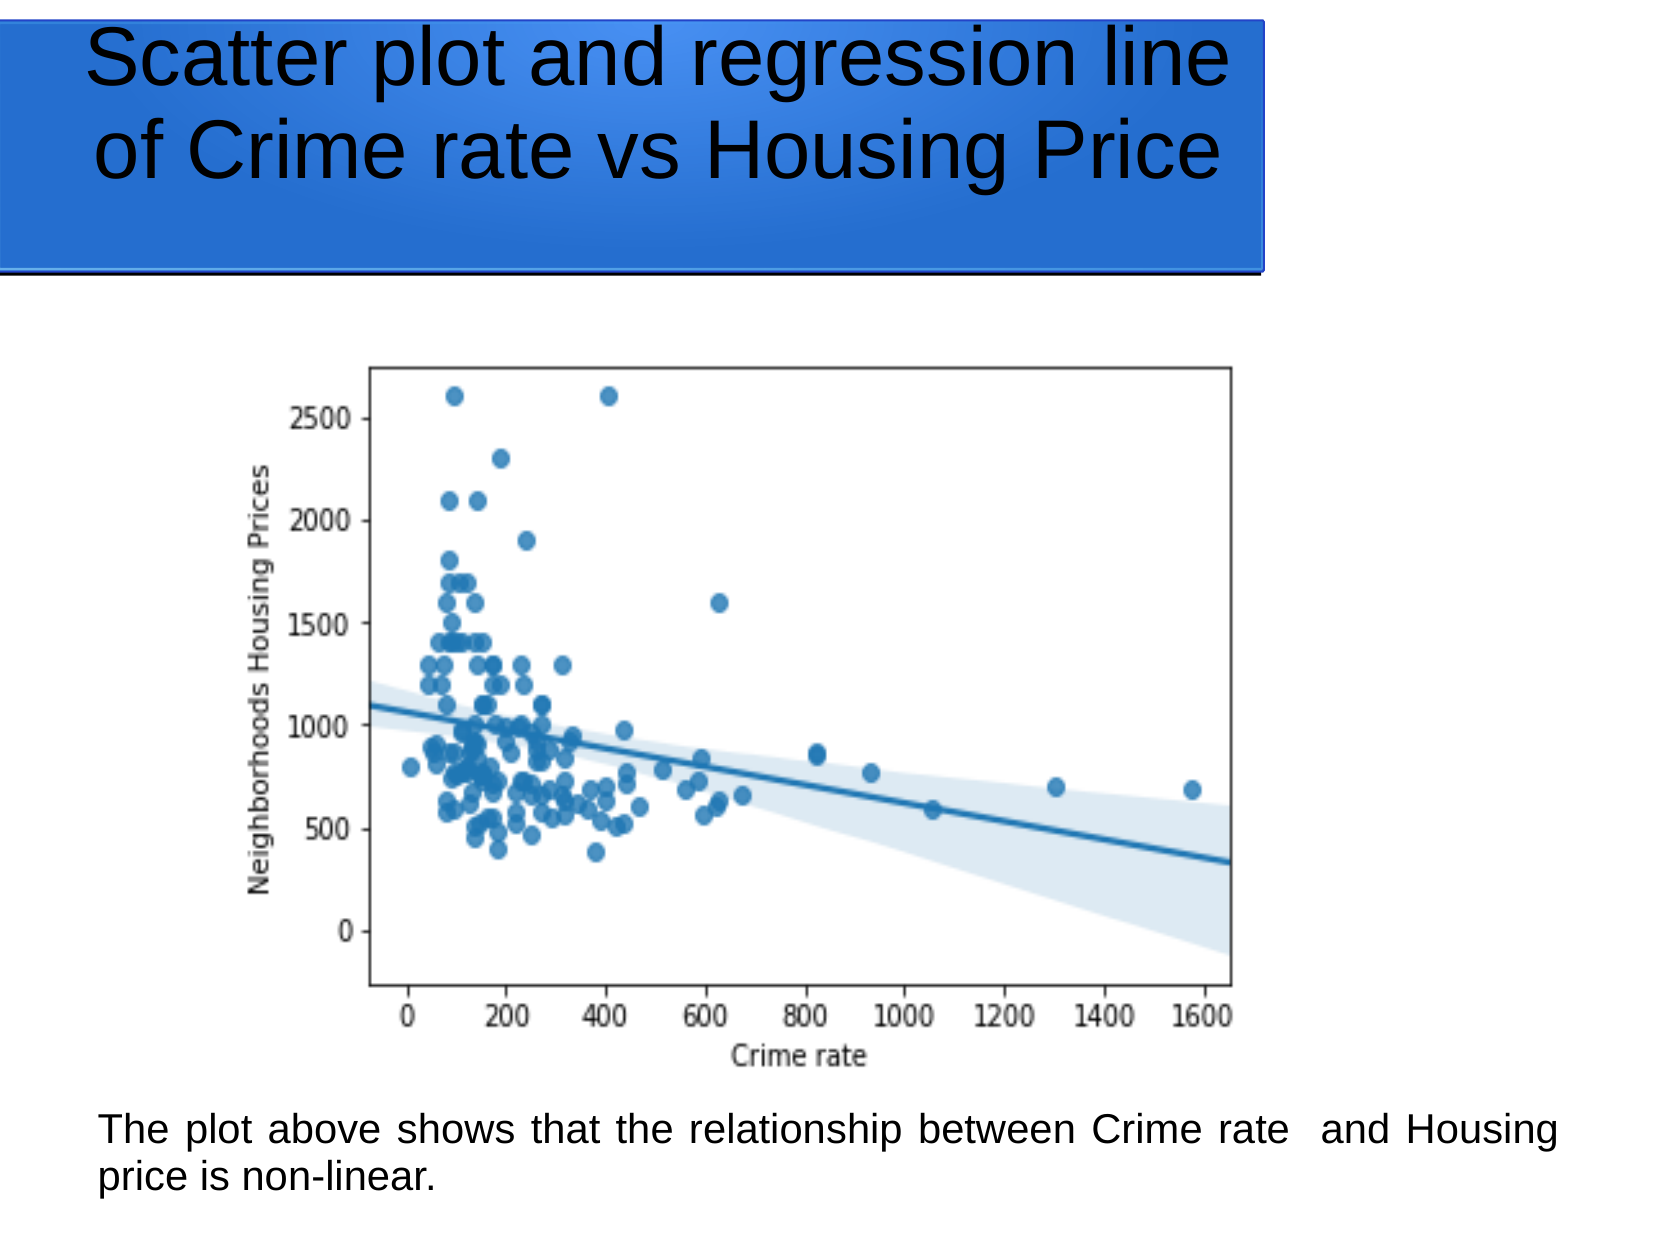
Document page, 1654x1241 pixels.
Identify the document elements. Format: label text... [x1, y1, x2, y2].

subtitle The plot above shows that the relationship between Crime rate and Housing price is non-linear. [97, 1096, 1561, 1234]
picture [210, 359, 1246, 1087]
title Scatter plot and regression line of Crime rate vs Housing Price [82, 9, 1235, 290]
